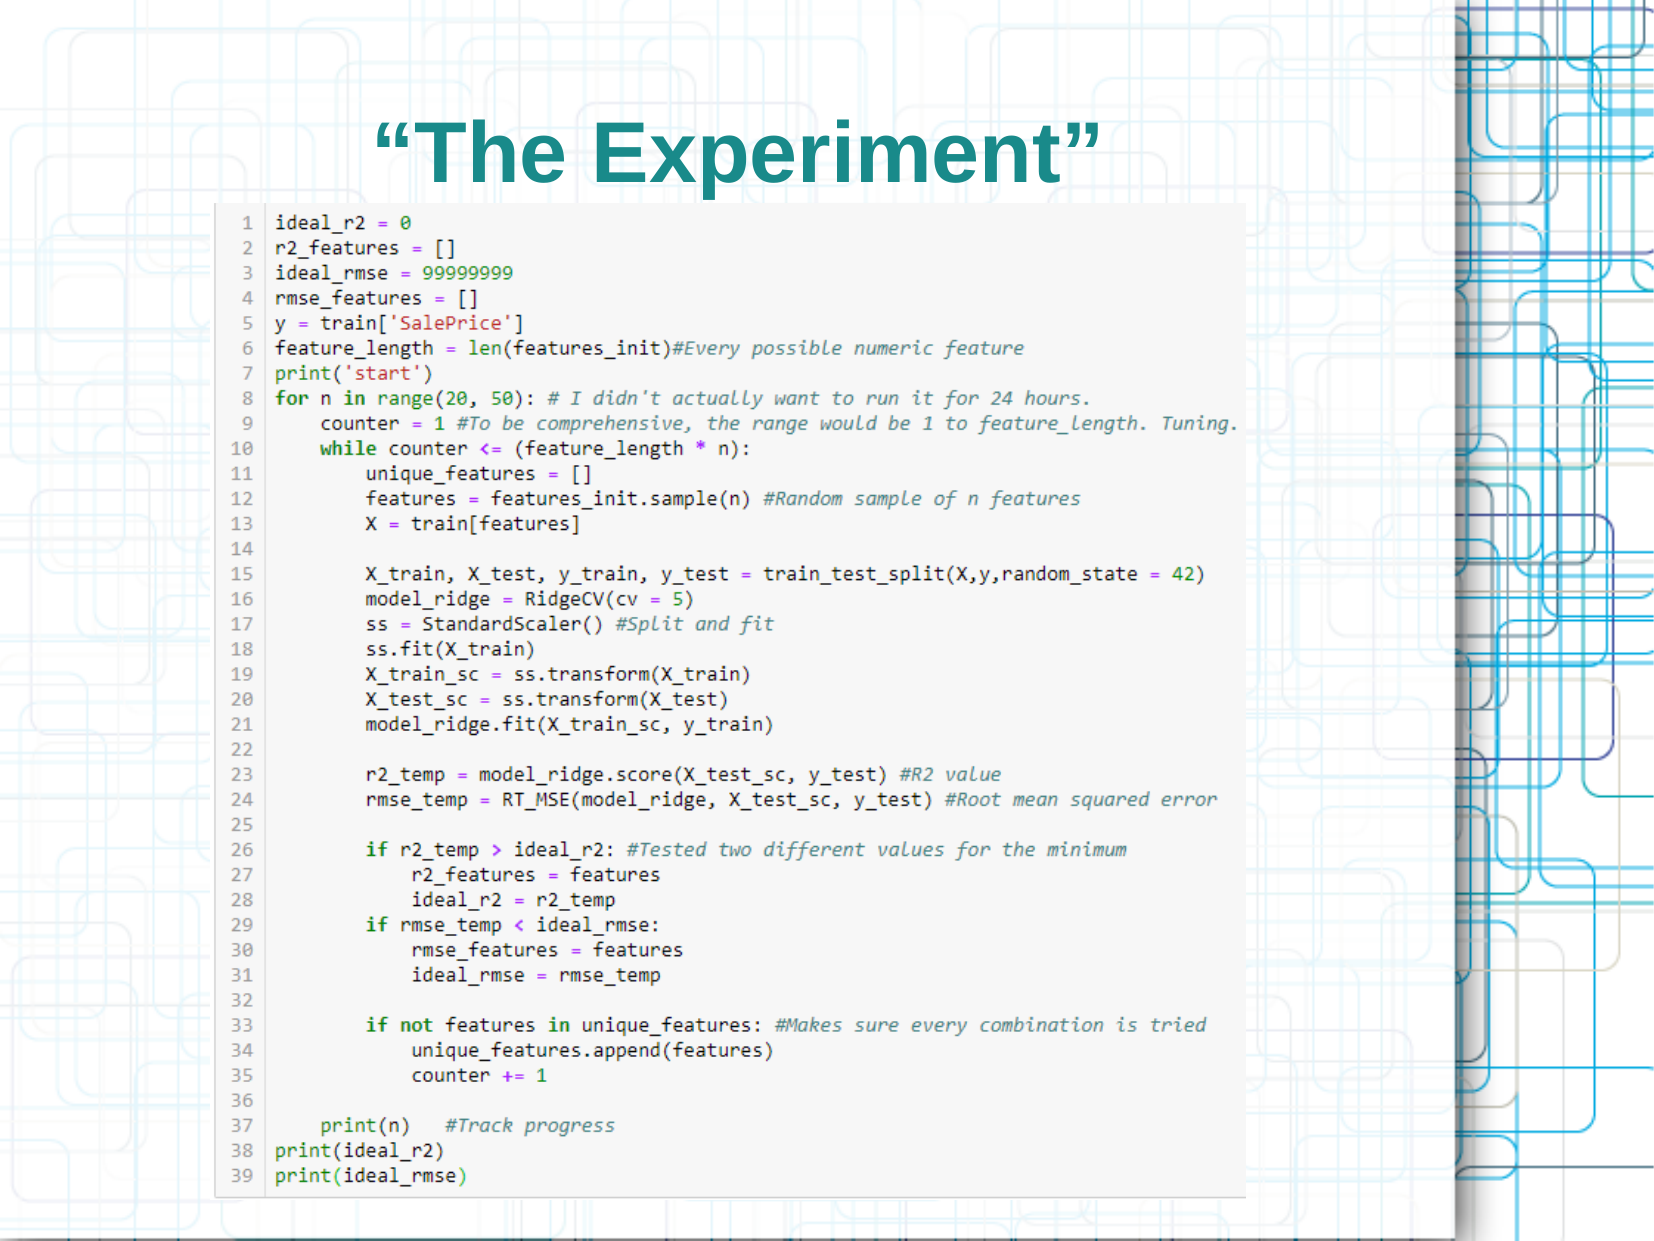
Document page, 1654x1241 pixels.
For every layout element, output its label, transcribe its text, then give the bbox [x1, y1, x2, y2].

picture [0, 0, 1654, 1241]
title “The Experiment” [59, 49, 1418, 257]
